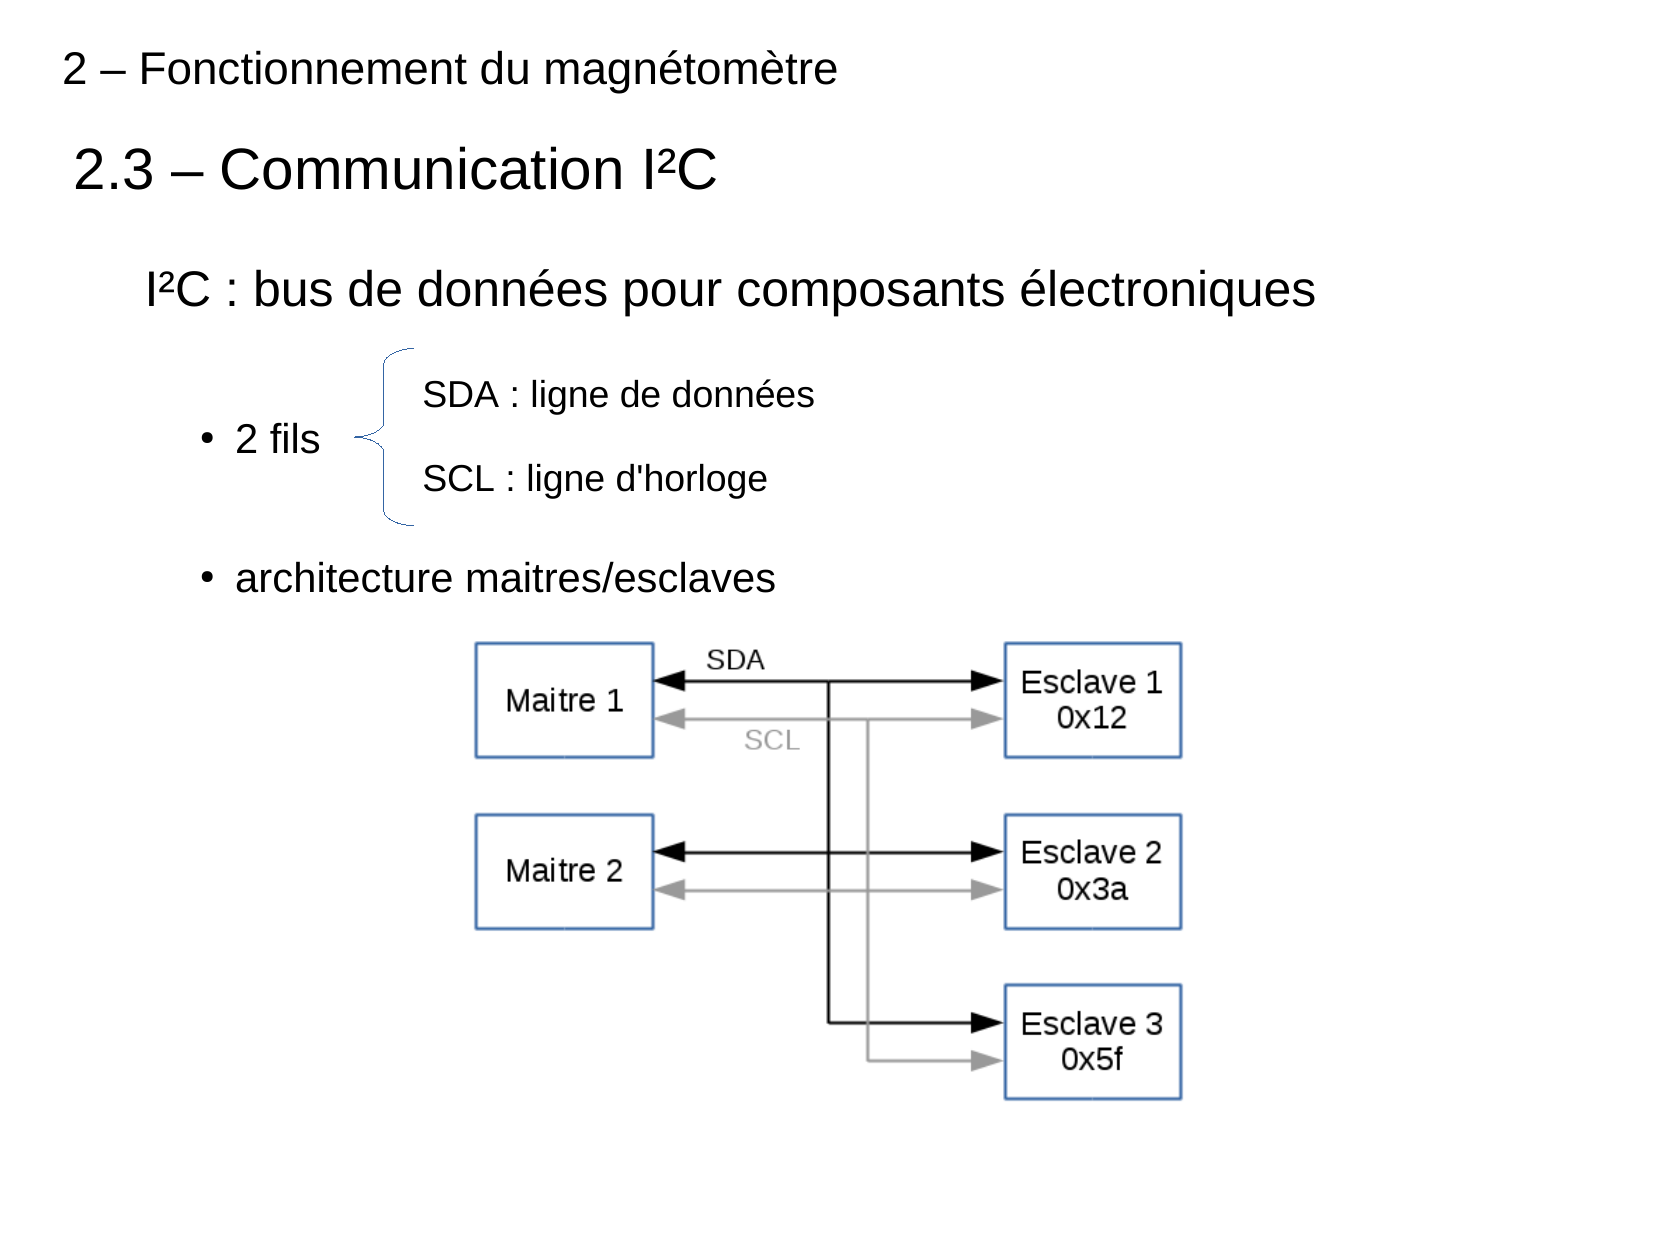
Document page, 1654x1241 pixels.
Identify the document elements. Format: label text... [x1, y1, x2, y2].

text_box 2 – Fonctionnement du magnétomètre [47, 35, 855, 102]
text_box SDA : ligne de données SCL : ligne d'horloge [407, 366, 828, 507]
picture [463, 633, 1193, 1111]
text_box 2.3 – Communication I²C [59, 129, 736, 210]
text_box I²C : bus de données pour composants électroniques [129, 253, 1333, 325]
text_box 2 fils architecture maitres/esclaves [185, 408, 792, 610]
